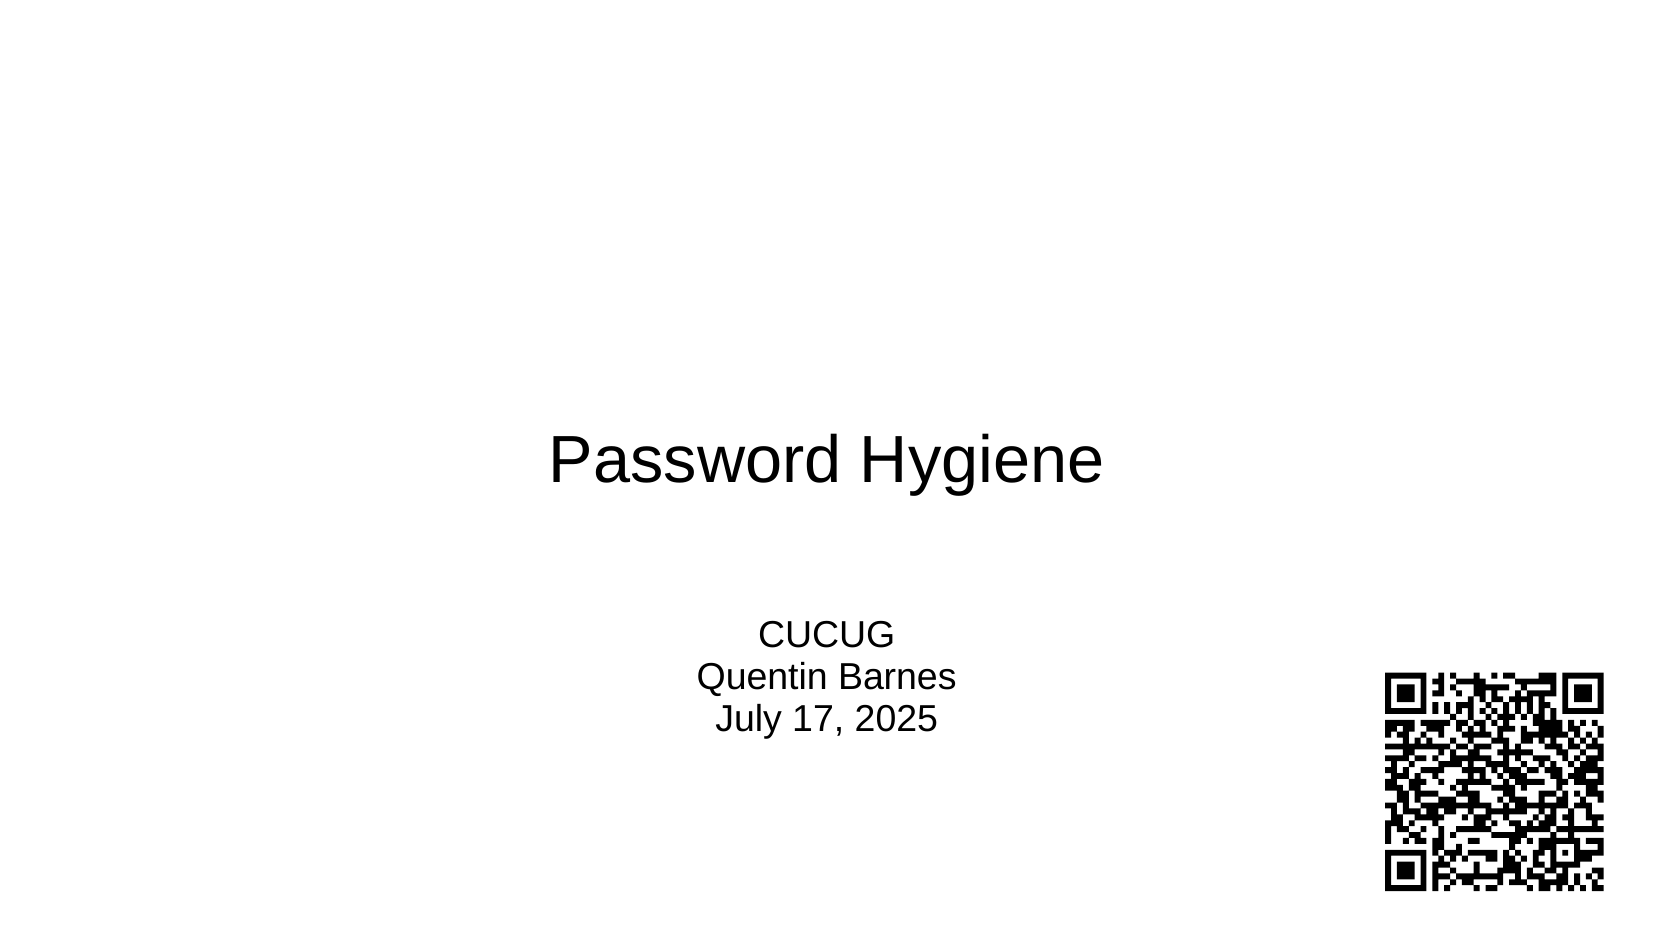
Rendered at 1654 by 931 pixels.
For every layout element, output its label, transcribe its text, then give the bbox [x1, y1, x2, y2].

subtitle Password Hygiene CUCUG Quentin Barnes July 17, 2025 [82, 37, 1571, 901]
picture [1376, 663, 1613, 901]
